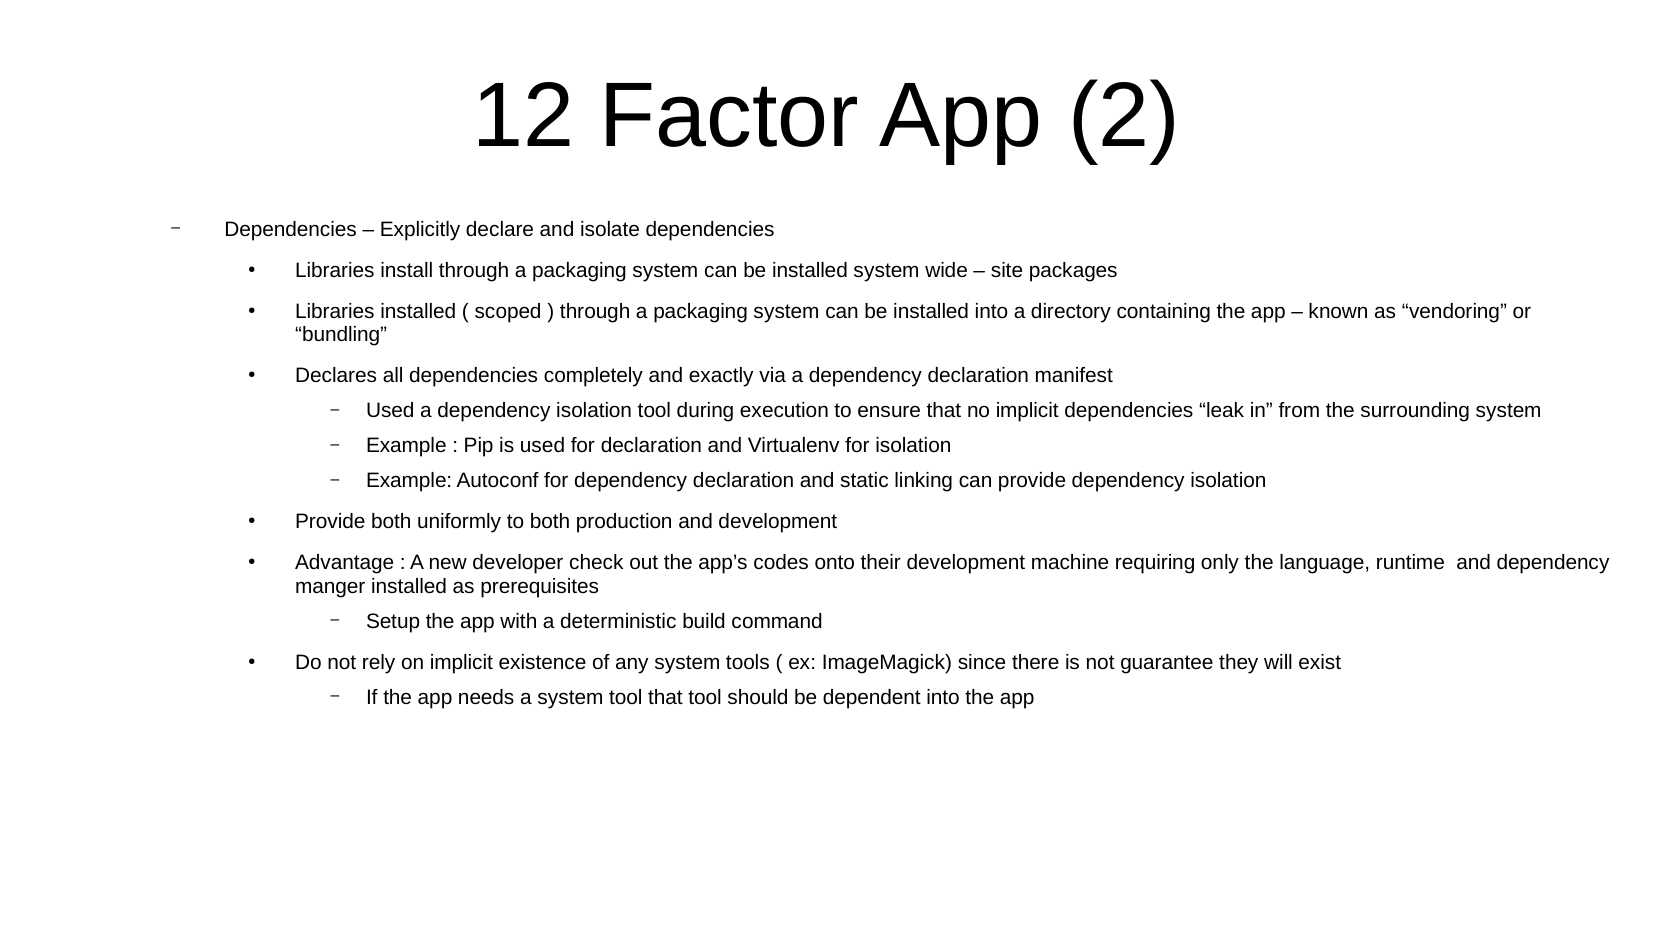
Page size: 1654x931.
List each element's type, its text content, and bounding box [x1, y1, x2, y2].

title 12 Factor App (2) [82, 37, 1571, 193]
list Dependencies – Explicitly declare and isolate dependencies Libraries install through a packaging system can be installed system wide – site packages Libraries installed ( scoped ) through a packaging system can be installed into a directory containing the app – known as “vendoring” or “bundling” Declares all dependencies completely and exactly via a dependency declaration manifest Used a dependency isolation tool during execution to ensure that no implicit dependencies “leak in” from the surrounding system Example : Pip is used for declaration and Virtualenv for isolation Example: Autoconf for dependency declaration and static linking can provide dependency isolation Provide both uniformly to both production and development Advantage : A new developer check out the app’s codes onto their development machine requiring only the language, runtime and dependency manger installed as prerequisites Setup the app with a deterministic build command Do not rely on implicit existence of any system tools ( ex: ImageMagick) since there is not guarantee they will exist If the app needs a system tool that tool should be dependent into the app [82, 217, 1621, 901]
